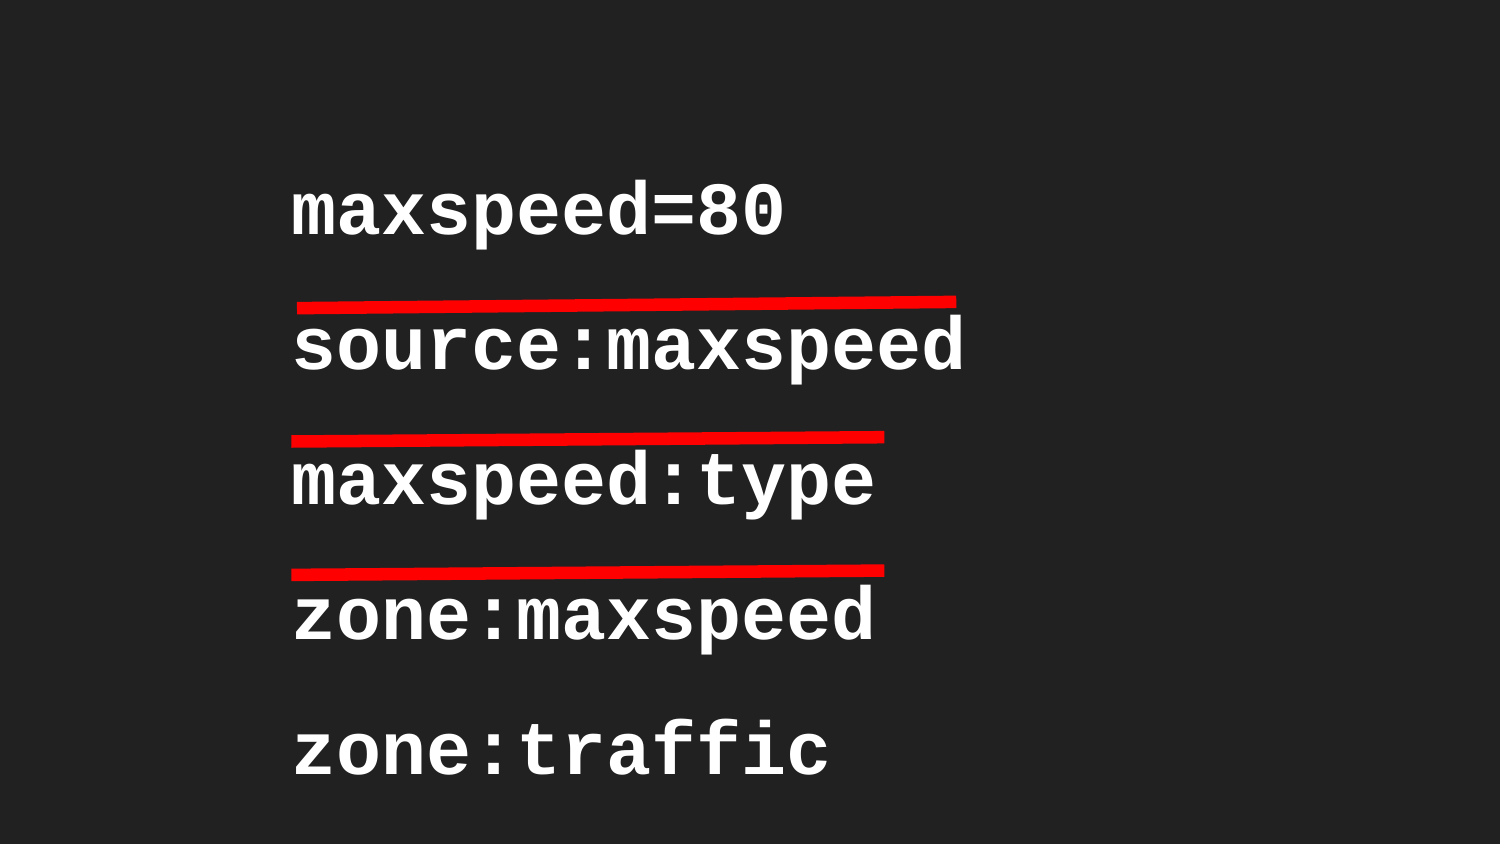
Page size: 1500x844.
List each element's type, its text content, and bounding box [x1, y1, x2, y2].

title maxspeed=80 source:maxspeed maxspeed:type zone:maxspeed zone:traffic [51, 99, 1449, 755]
